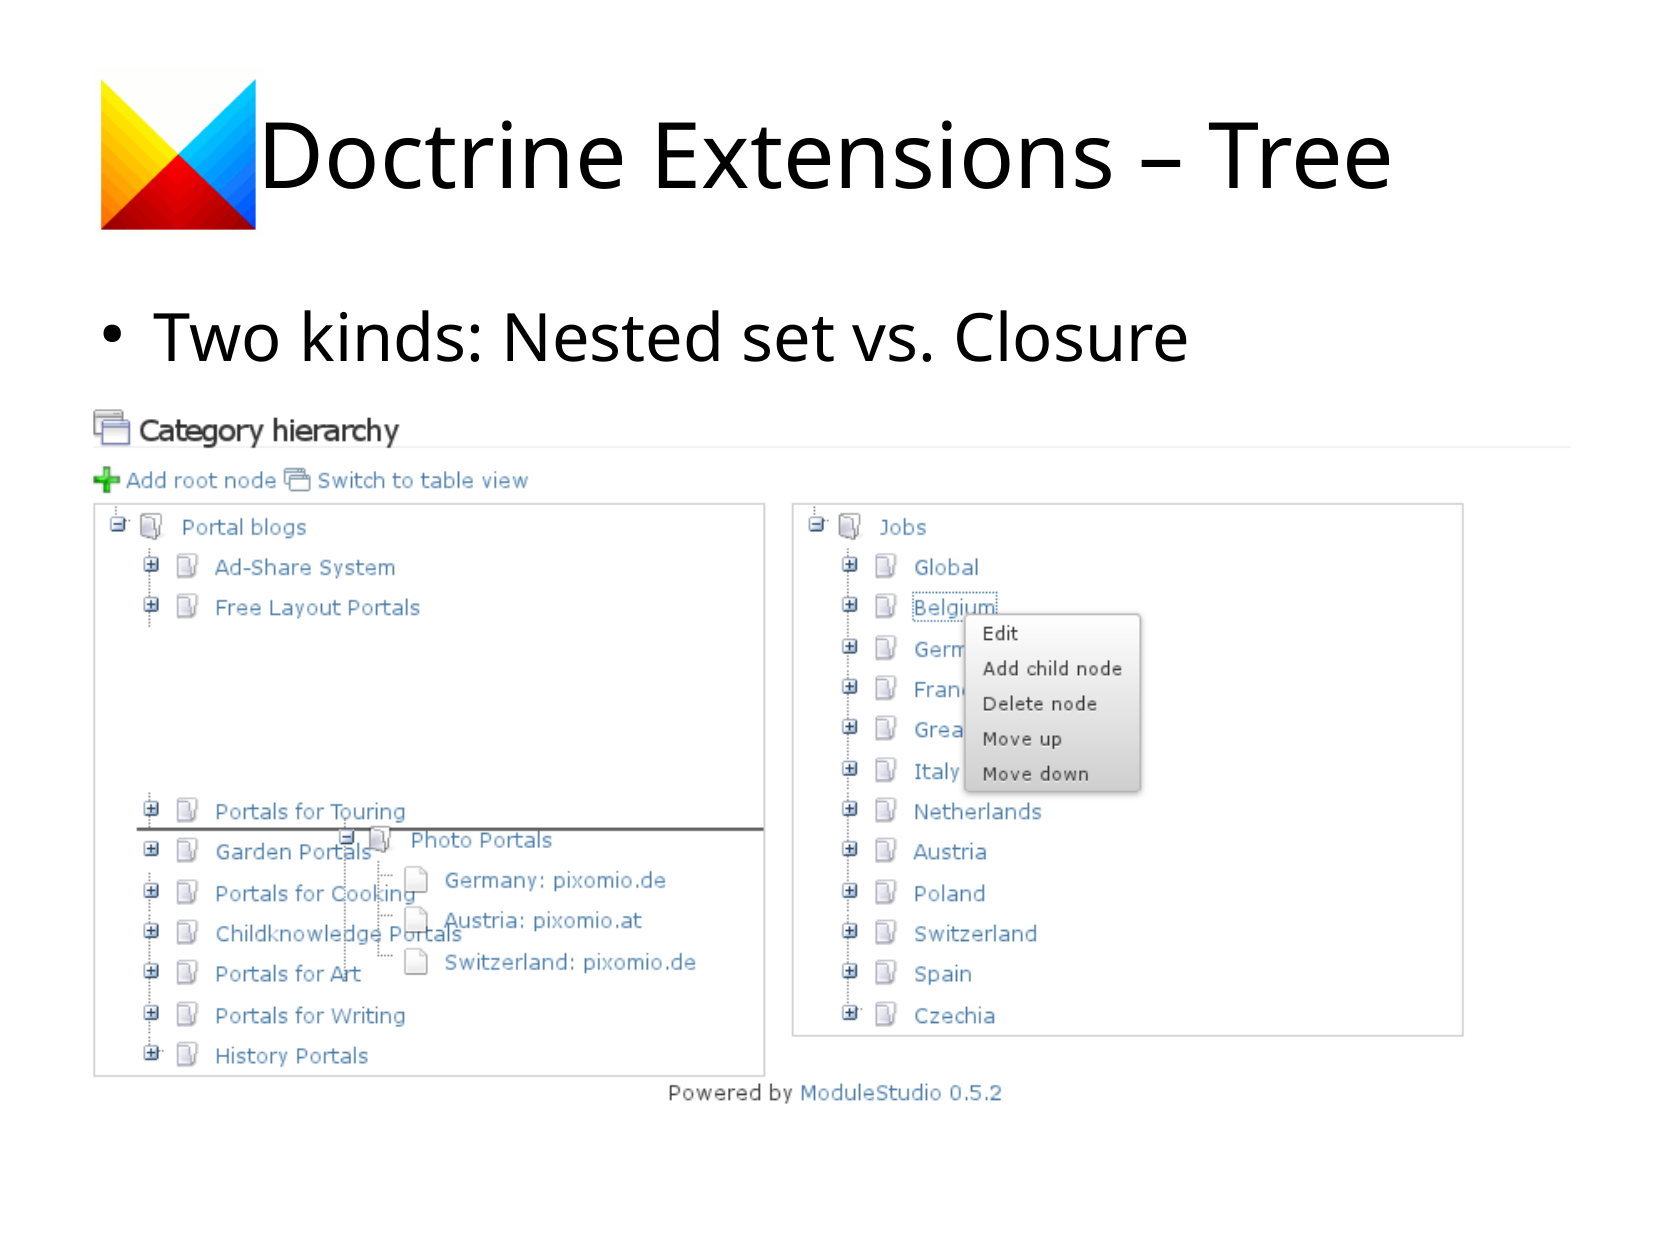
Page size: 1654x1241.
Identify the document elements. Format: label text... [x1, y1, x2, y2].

picture [82, 398, 1571, 1119]
title Doctrine Extensions – Tree [82, 49, 1571, 257]
list Two kinds: Nested set vs. Closure [82, 290, 1571, 398]
